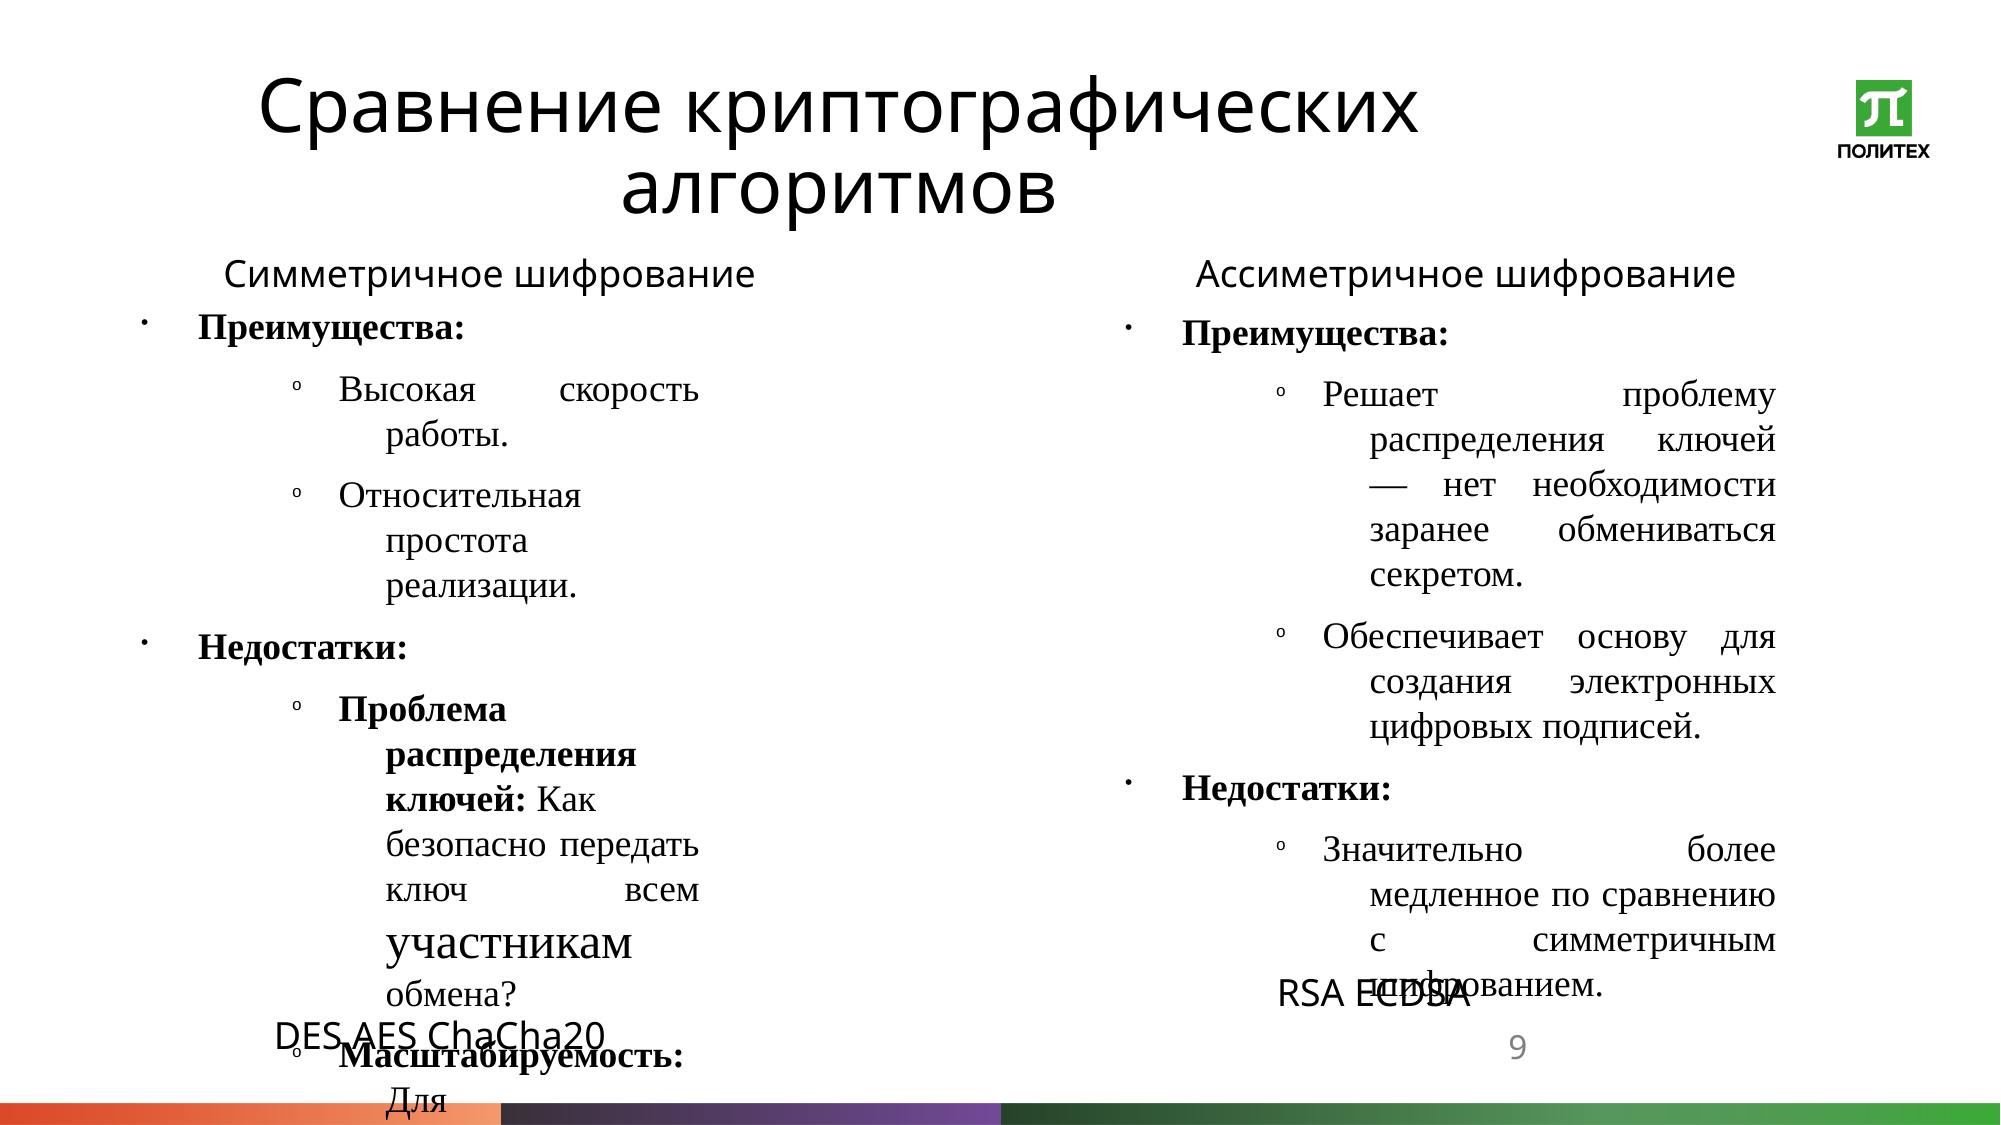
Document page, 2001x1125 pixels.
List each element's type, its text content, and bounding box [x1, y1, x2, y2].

text_box Ассиметричное шифрование [1180, 242, 1742, 299]
text_box Преимущества: Решает проблему распределения ключей — нет необходимости заранее обмениваться секретом. Обеспечивает основу для создания электронных цифровых подписей. Недостатки: Значительно более медленное по сравнению с симметричным шифрованием. [1110, 299, 1792, 883]
text_box Преимущества: Высокая скорость работы. Относительная простота реализации. Недостатки: Проблема распределения ключей: Как безопасно передать ключ всем участникам обмена? Масштабируемость: Для общения N пользователей попарно требуется N(N-1)/2 уникальных ключей. [126, 294, 715, 1000]
text_box RSA ECDSA [1261, 961, 1505, 1023]
text_box 9 [1493, 1018, 1944, 1079]
title Сравнение криптографических алгоритмов [66, 60, 1612, 273]
text_box DES AES ChaCha20 [258, 1004, 645, 1065]
text_box Симметричное шифрование [208, 242, 755, 303]
